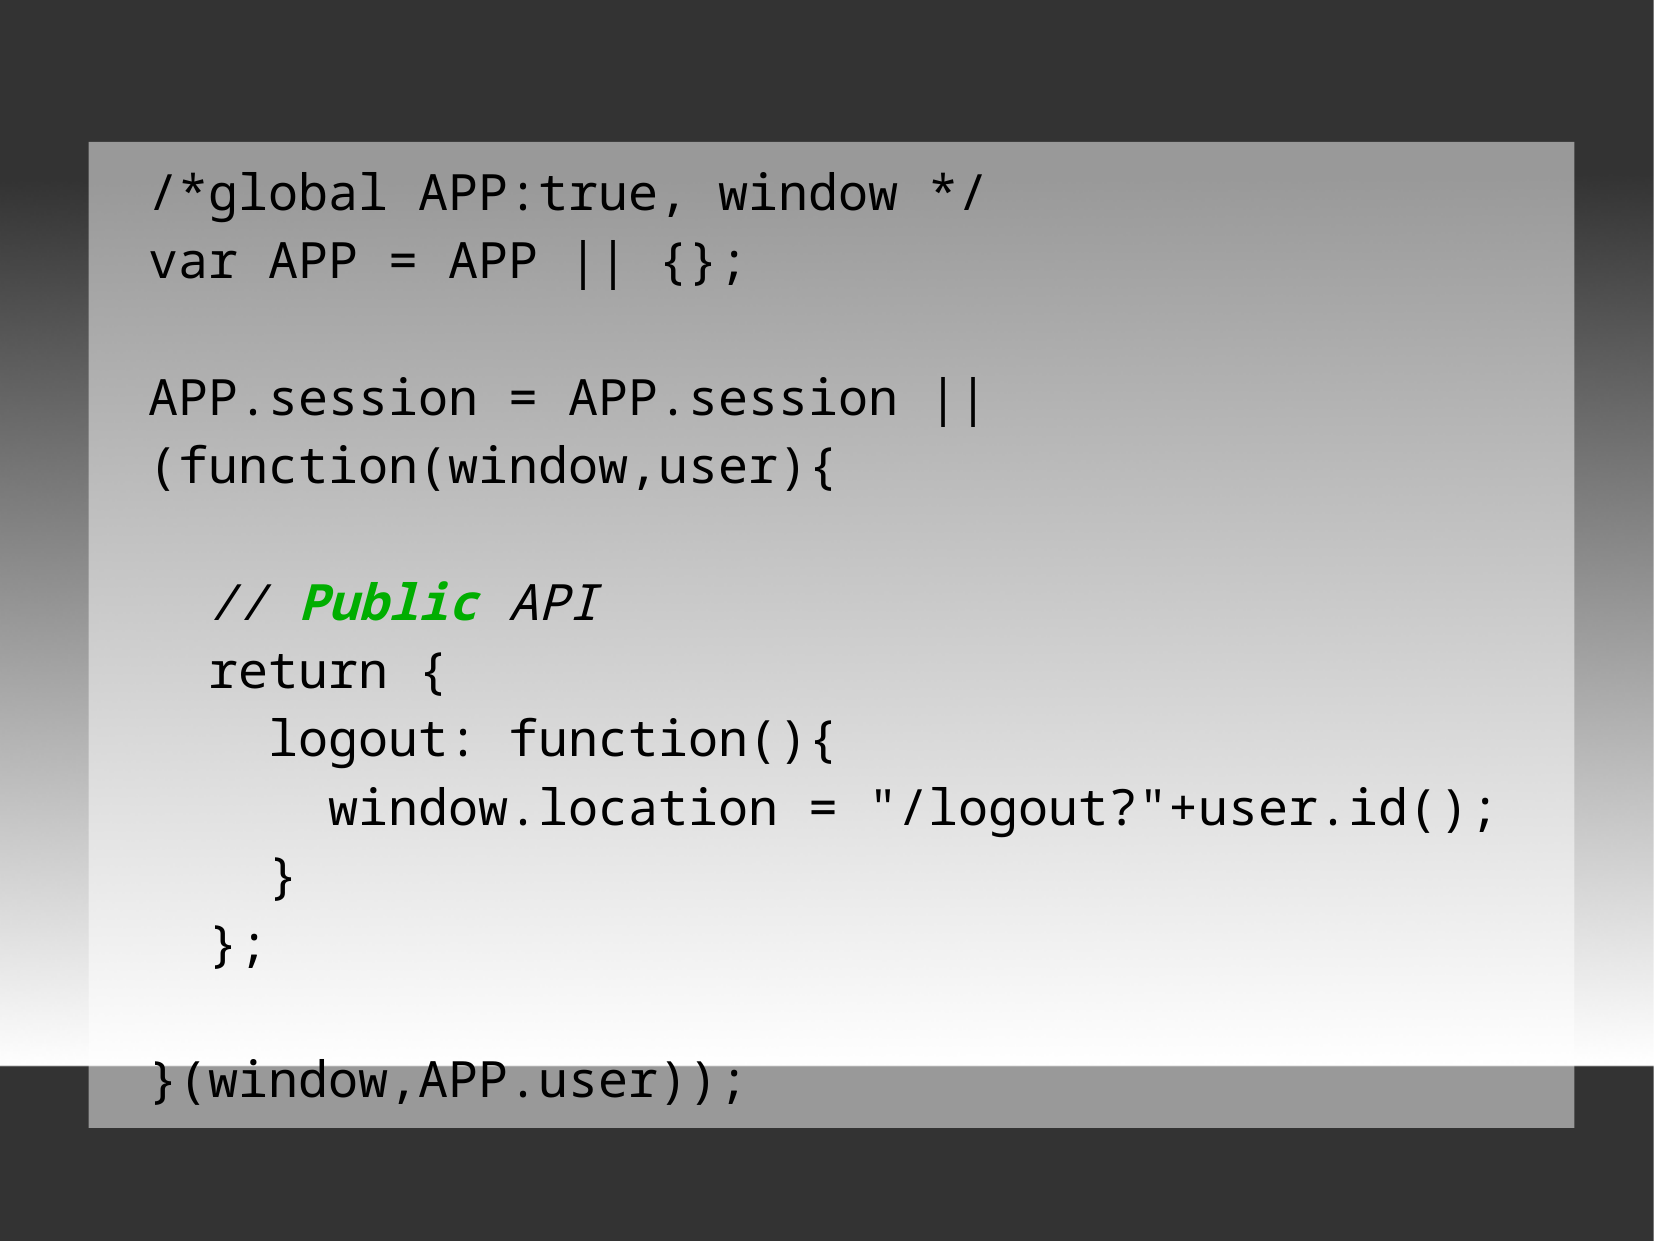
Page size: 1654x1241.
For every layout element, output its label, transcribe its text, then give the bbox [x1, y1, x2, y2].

picture [0, 0, 1654, 1241]
title /*global APP:true, window */ var APP = APP || {}; APP.session = APP.session || (function(window,user){ // Public API return { logout: function(){ window.location = "/logout?"+user.id(); } }; }(window,APP.user)); [88, 236, 1575, 1034]
